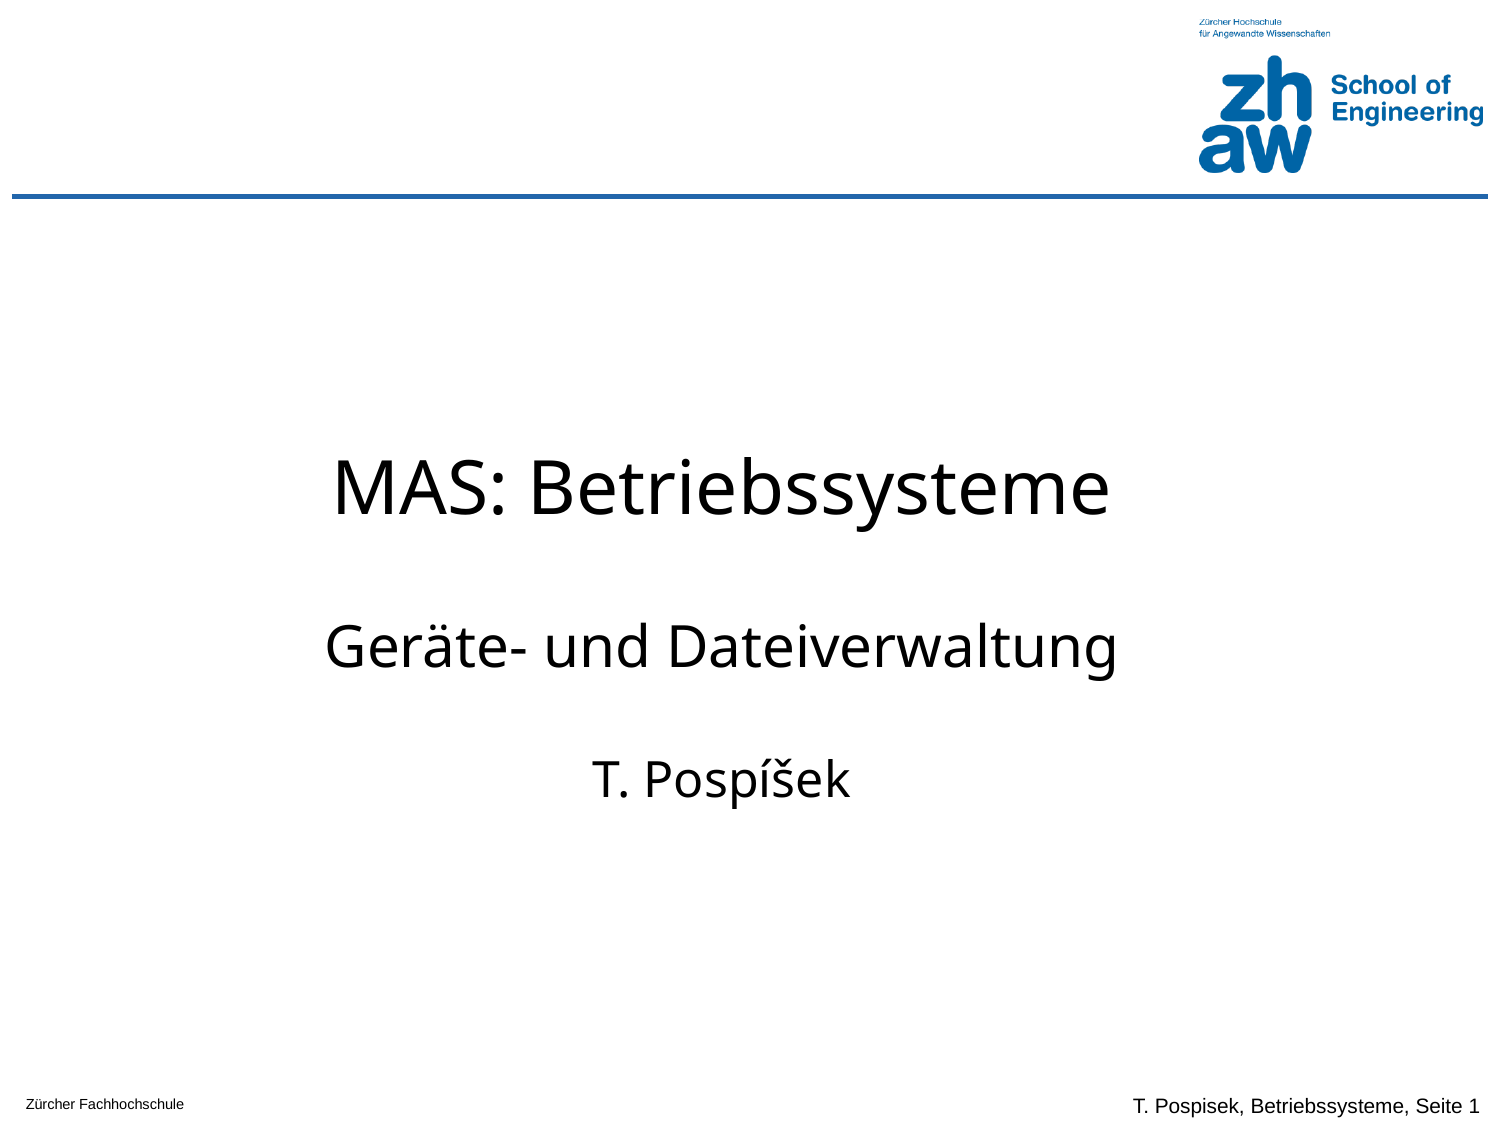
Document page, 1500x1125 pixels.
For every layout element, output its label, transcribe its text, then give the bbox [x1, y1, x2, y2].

text_box MAS: Betriebssysteme Geräte- und Dateiverwaltung T. Pospíšek [49, 337, 1394, 763]
picture [1199, 19, 1483, 173]
